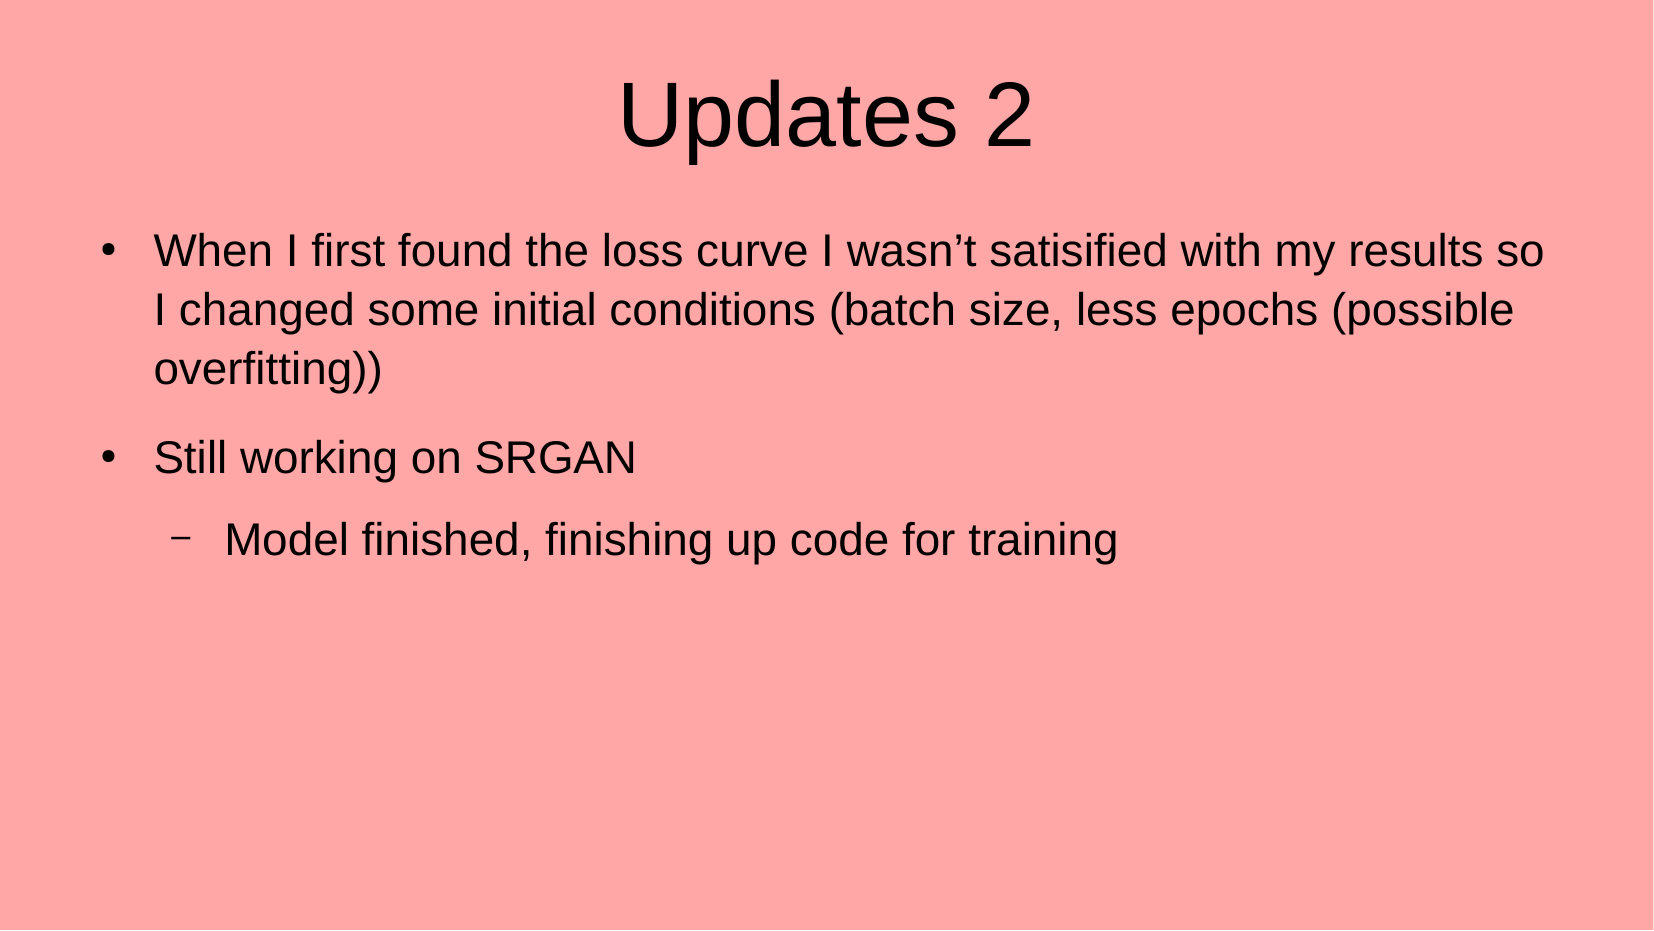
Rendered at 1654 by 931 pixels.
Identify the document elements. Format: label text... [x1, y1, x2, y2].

list When I first found the loss curve I wasn’t satisified with my results so I changed some initial conditions (batch size, less epochs (possible overfitting)) Still working on SRGAN Model finished, finishing up code for training [82, 217, 1571, 758]
title Updates 2 [82, 37, 1571, 193]
